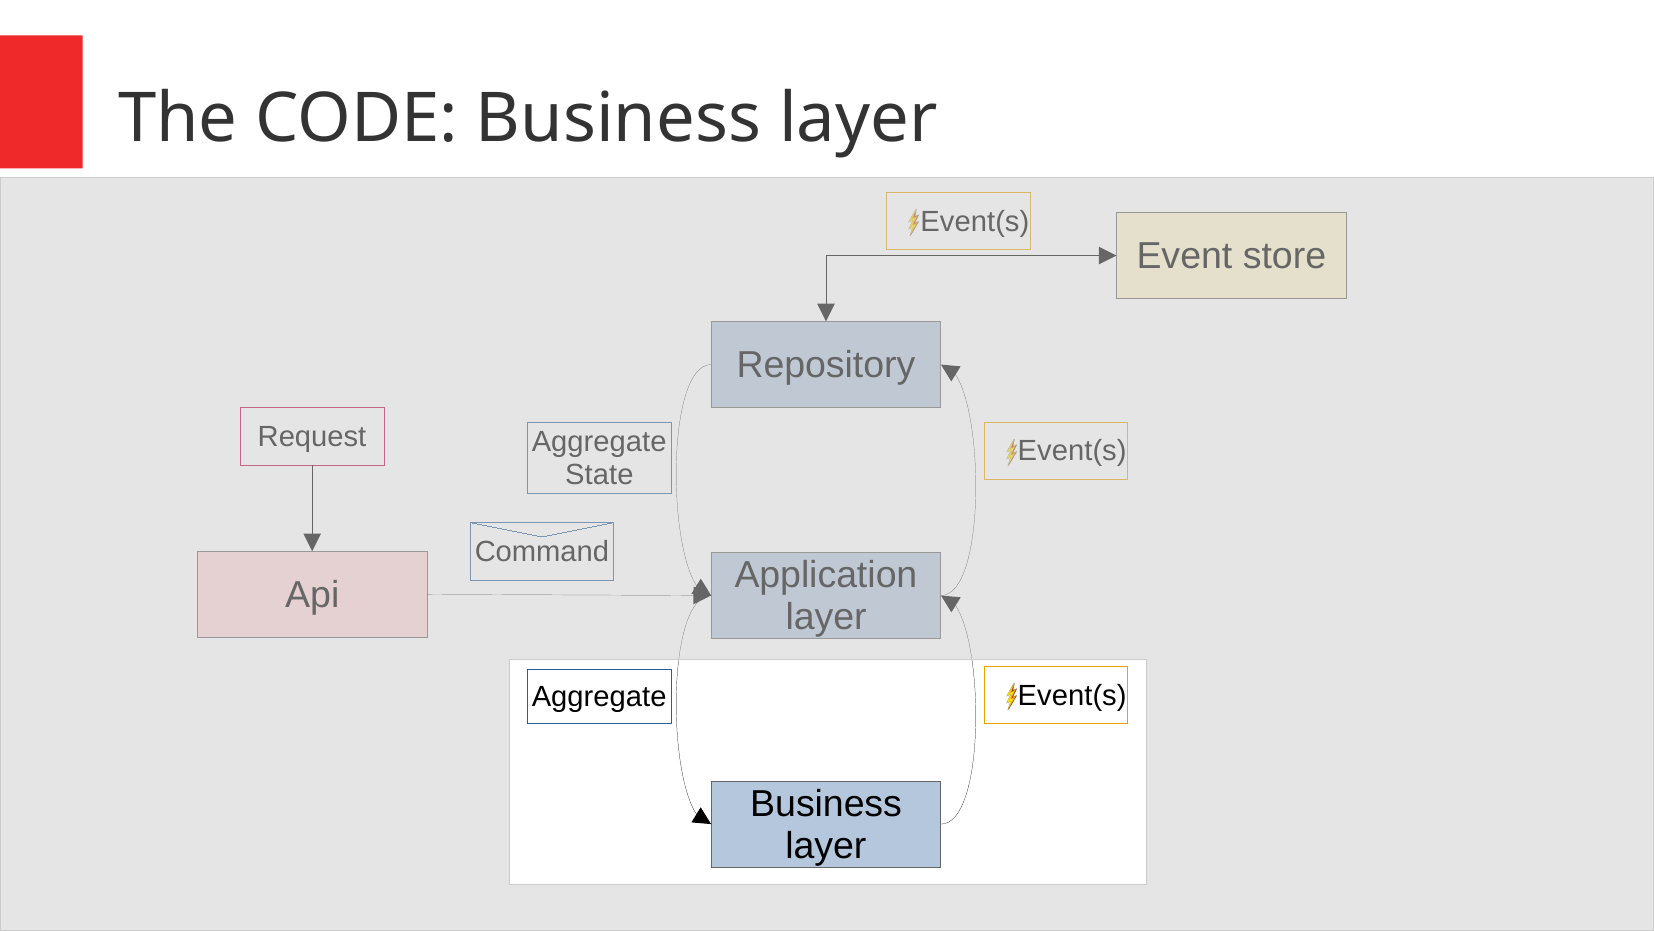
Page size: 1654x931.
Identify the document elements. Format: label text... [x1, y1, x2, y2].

picture [995, 680, 1028, 713]
text_box [0, 177, 1654, 931]
title The CODE: Business layer [118, 37, 1571, 177]
text_box Business layer [711, 781, 941, 868]
text_box Aggregate [527, 669, 672, 724]
text_box Event(s) [984, 666, 1128, 724]
